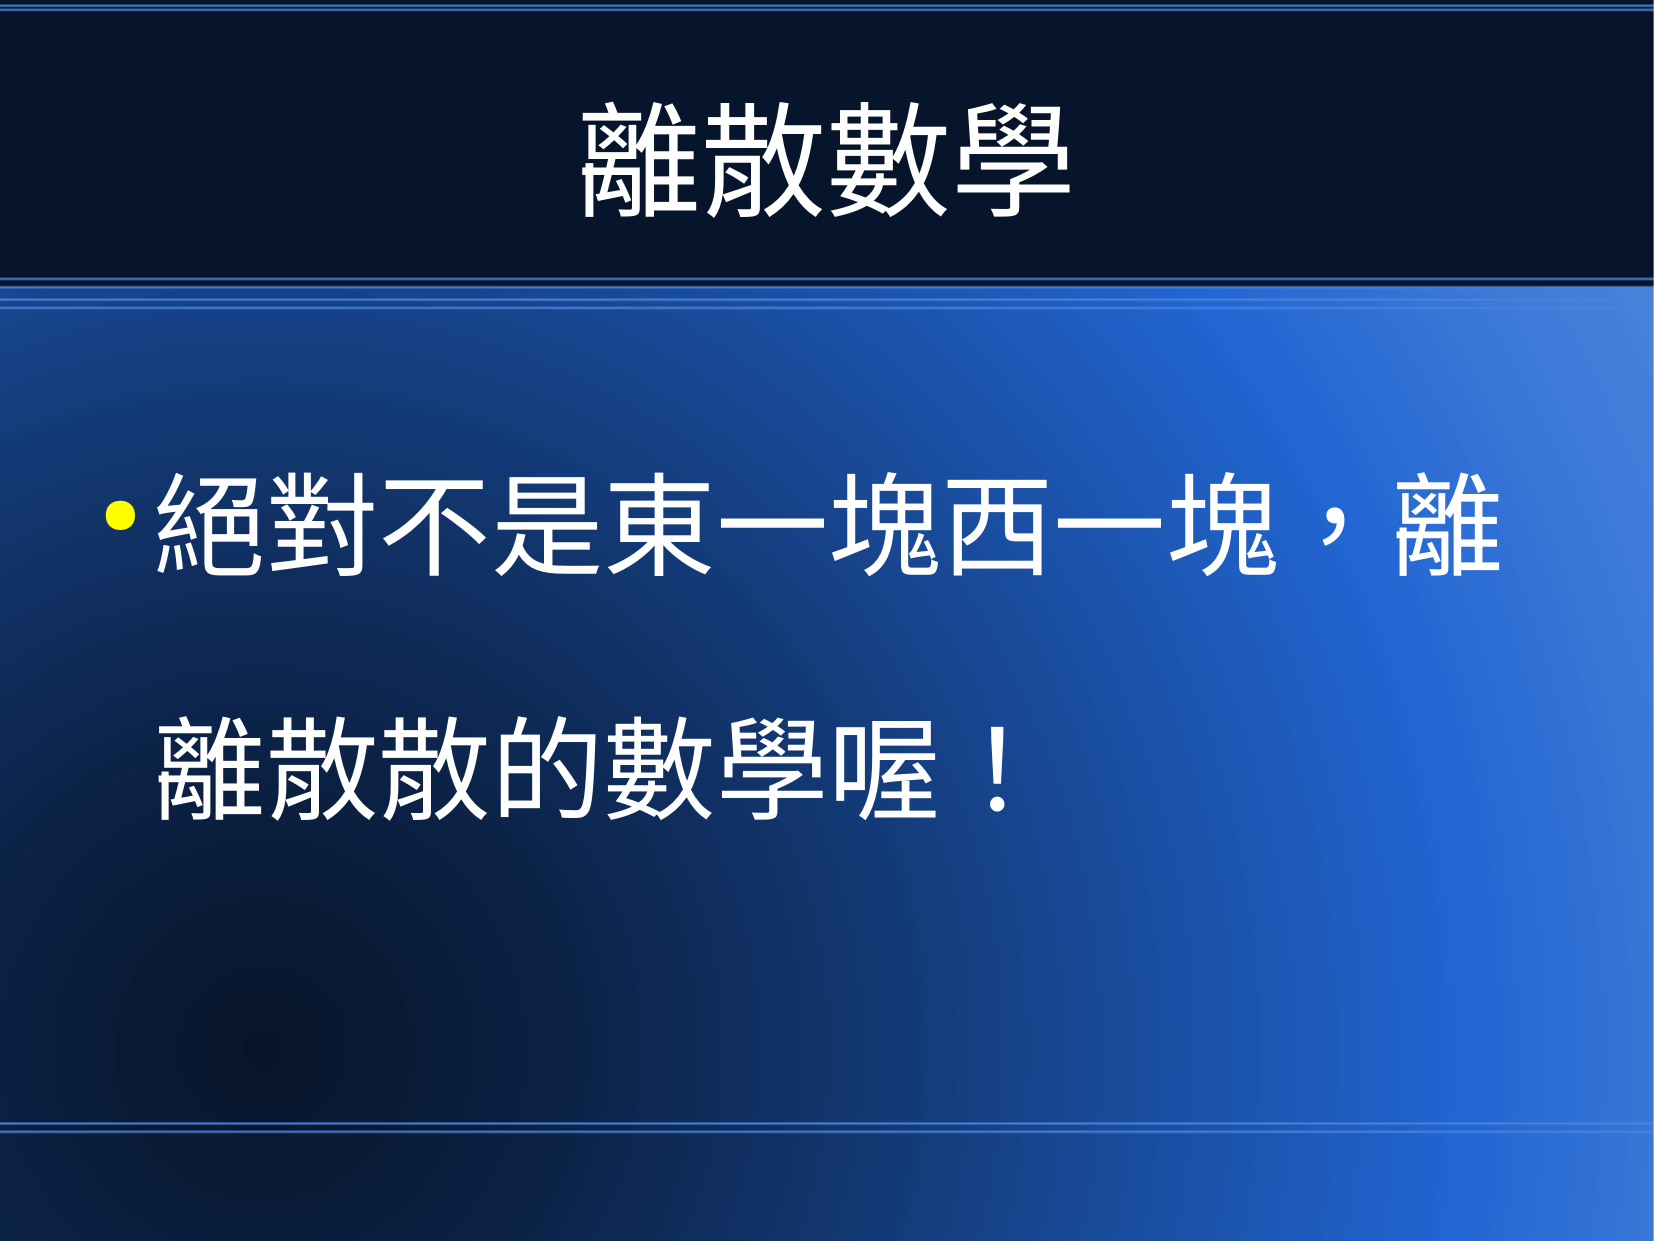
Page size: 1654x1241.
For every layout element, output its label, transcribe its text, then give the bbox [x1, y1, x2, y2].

picture [0, 0, 1654, 1241]
list 絕對不是東一塊西一塊，離離散散的數學喔！ [82, 355, 1571, 1241]
title 離散數學 [82, 49, 1571, 257]
